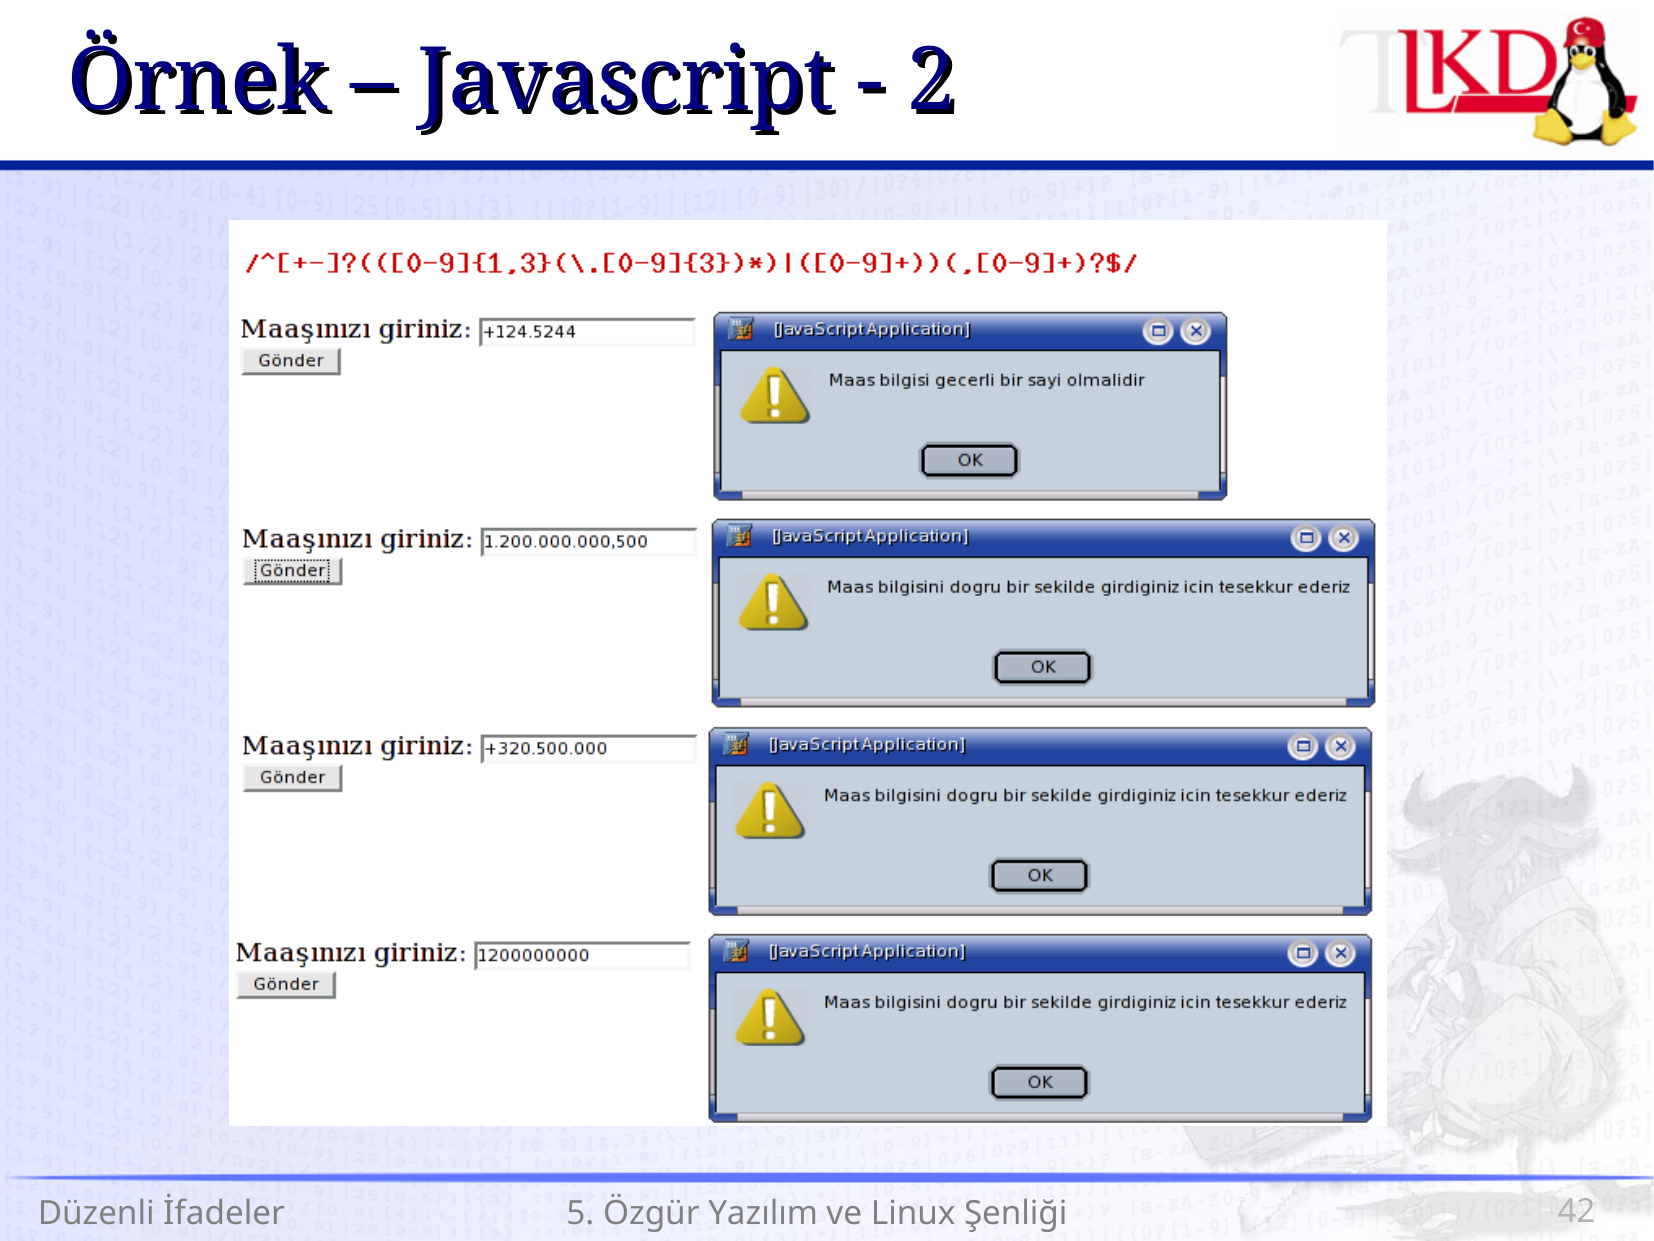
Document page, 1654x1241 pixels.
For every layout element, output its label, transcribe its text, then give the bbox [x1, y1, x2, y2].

picture [0, 0, 1654, 1241]
title Örnek – Javascript - 2 [67, 13, 1399, 138]
